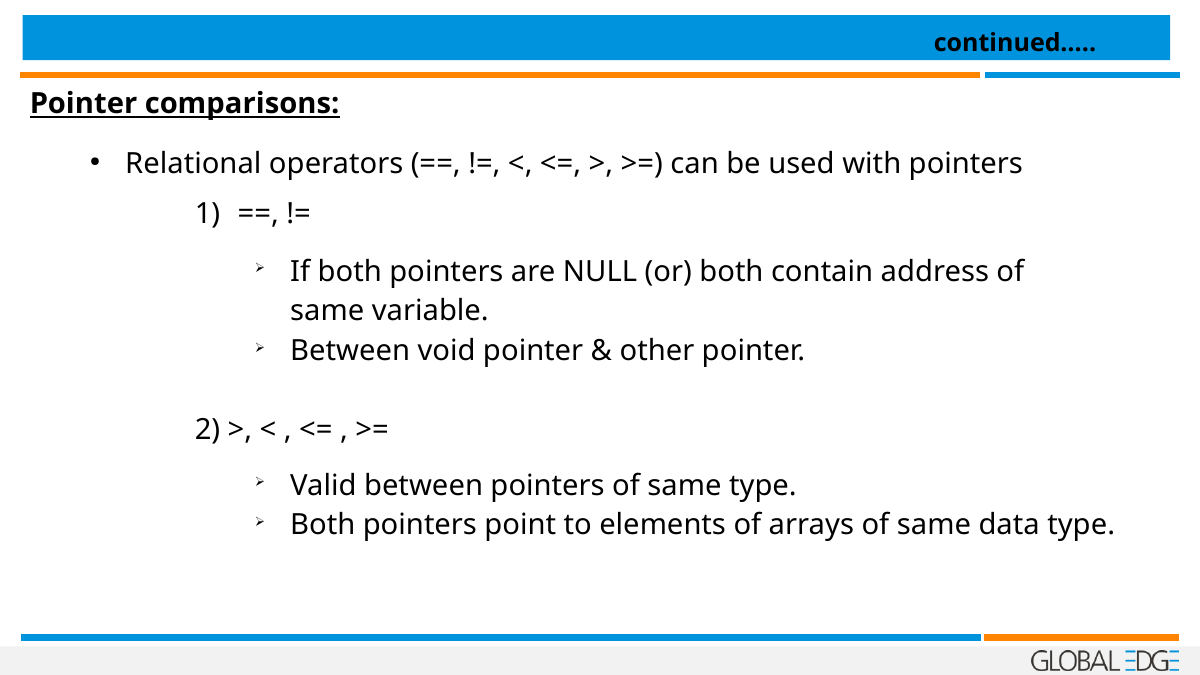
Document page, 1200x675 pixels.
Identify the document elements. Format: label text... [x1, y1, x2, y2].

text_box 2) >, < , <= , >= [180, 400, 1081, 451]
text_box ==, != [180, 185, 991, 235]
picture [1031, 650, 1179, 671]
text_box Relational operators (==, !=, <, <=, >, >=) can be used with pointers [75, 135, 1200, 185]
text_box Pointer comparisons: [15, 75, 976, 125]
text_box Valid between pointers of same type. Both pointers point to elements of arrays of same data type. [240, 456, 1200, 575]
text_box If both pointers are NULL (or) both contain address of same variable. Between void pointer & other pointer. [240, 242, 1096, 361]
text_box continued….. [22, 15, 1171, 61]
